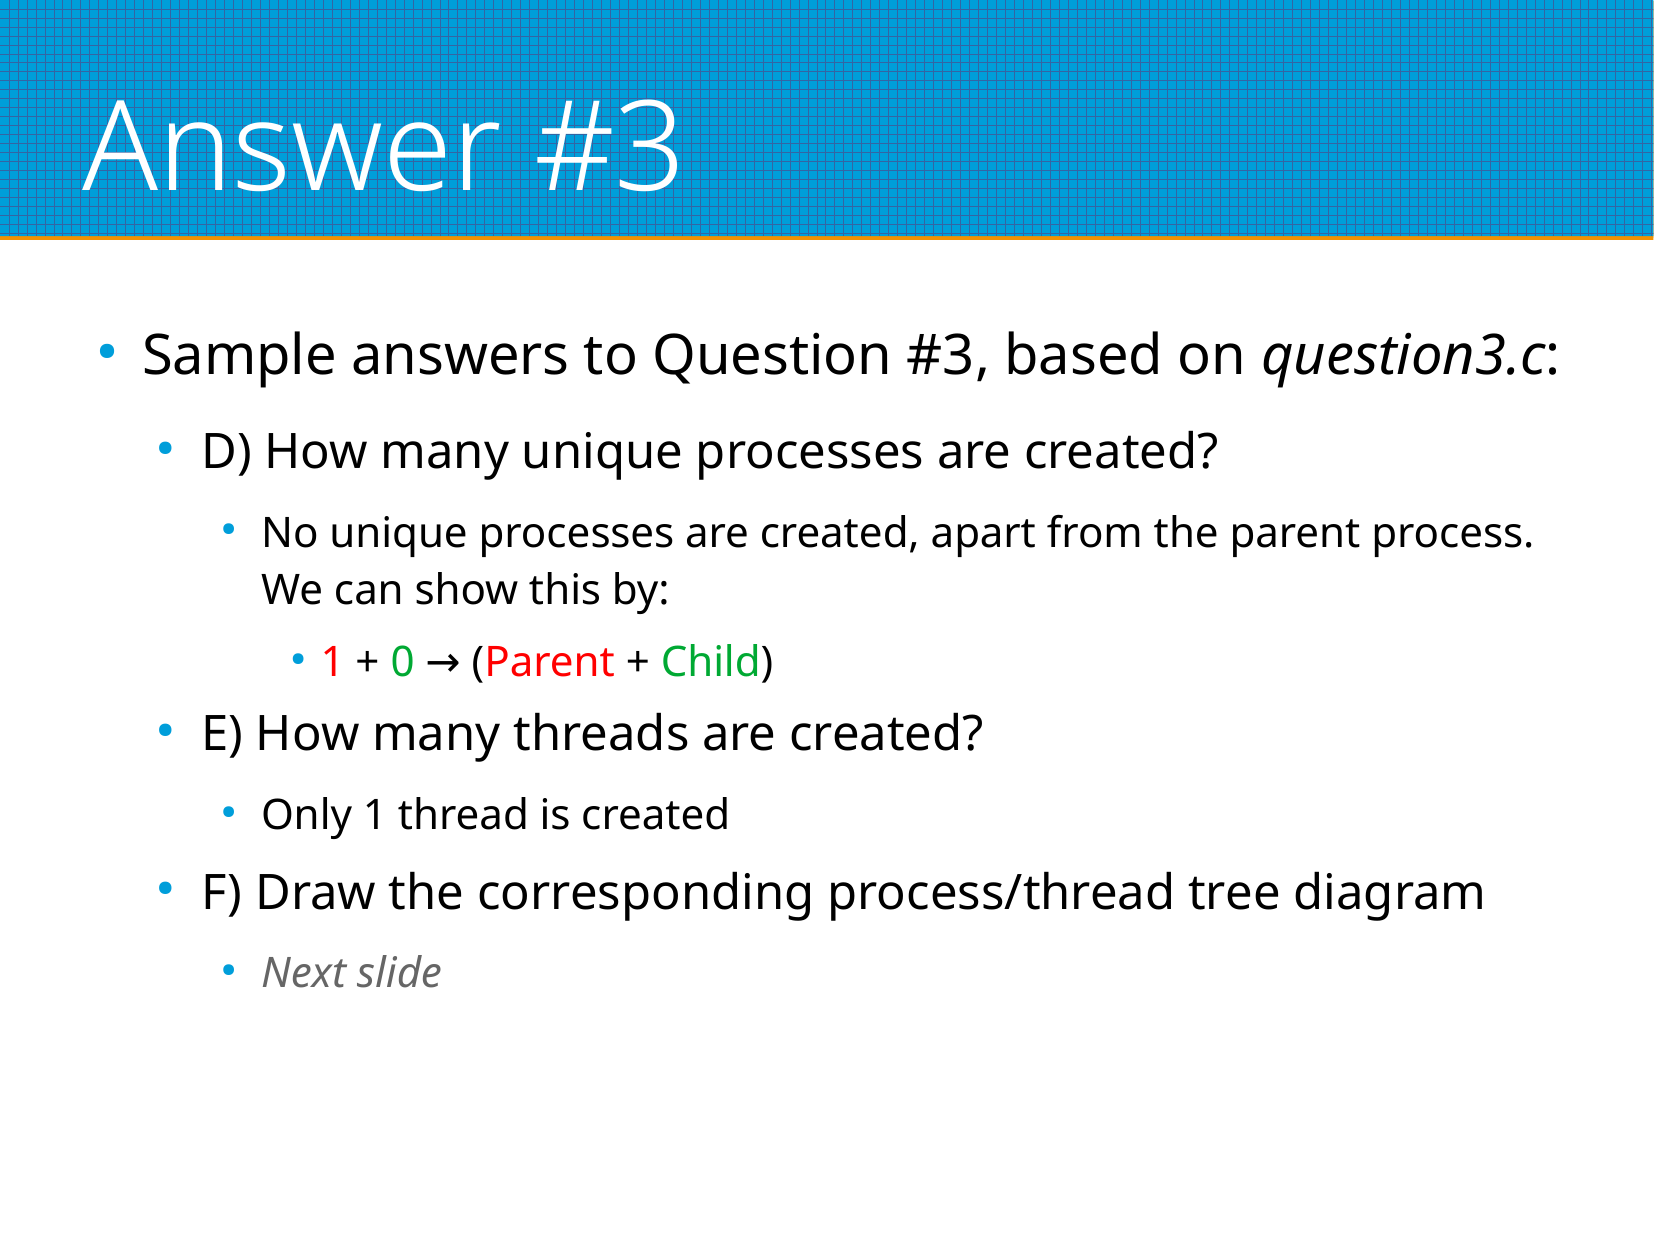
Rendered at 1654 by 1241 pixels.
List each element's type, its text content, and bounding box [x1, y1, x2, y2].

title Answer #3 [82, 19, 1571, 227]
list Sample answers to Question #3, based on question3.c: D) How many unique processes are created? No unique processes are created, apart from the parent process. We can show this by: 1 + 0 → (Parent + Child) E) How many threads are created? Only 1 thread is created F) Draw the corresponding process/thread tree diagram Next slide [82, 314, 1563, 1063]
